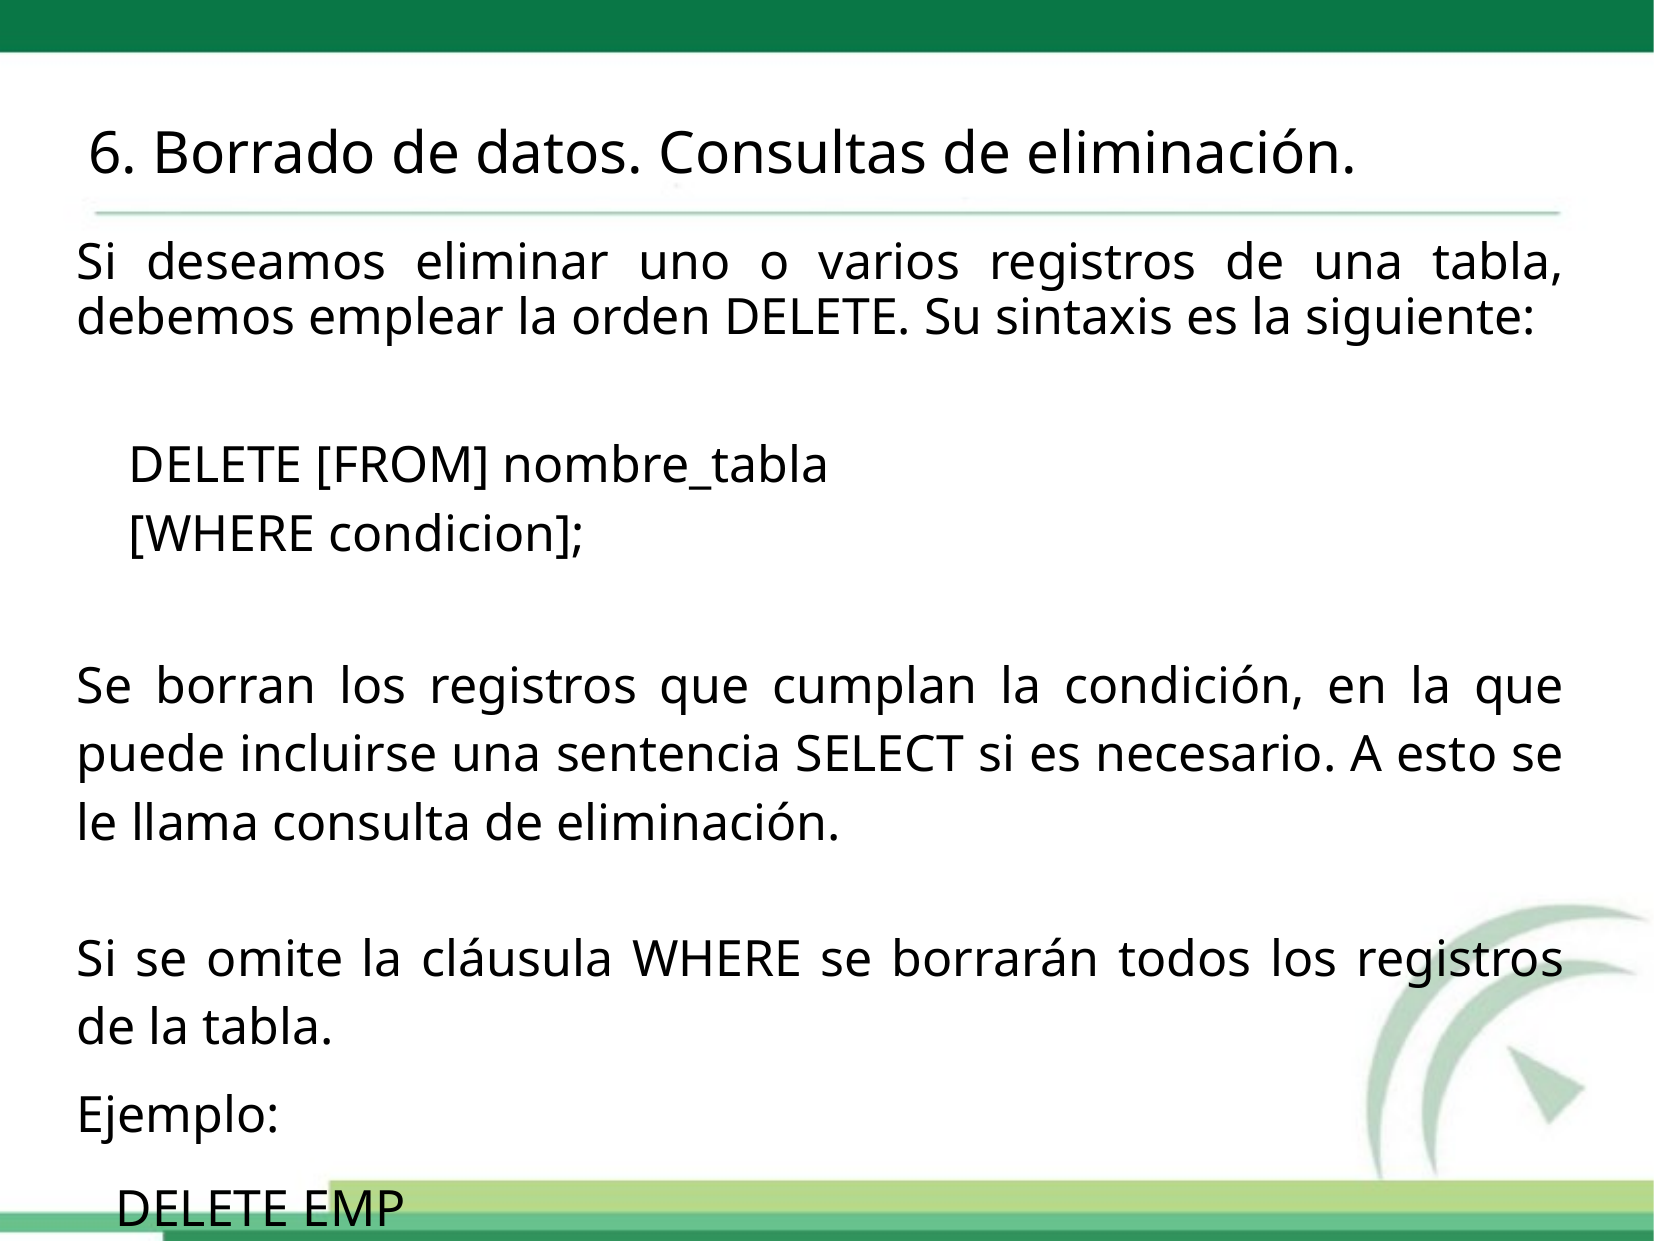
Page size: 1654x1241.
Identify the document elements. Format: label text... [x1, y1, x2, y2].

picture [0, 0, 1654, 1241]
list Si deseamos eliminar uno o varios registros de una tabla, debemos emplear la orden DELETE. Su sintaxis es la siguiente: DELETE [FROM] nombre_tabla [WHERE condicion]; Se borran los registros que cumplan la condición, en la que puede incluirse una sentencia SELECT si es necesario. A esto se le llama consulta de eliminación. Si se omite la cláusula WHERE se borrarán todos los registros de la tabla. Ejemplo: DELETE EMP WHERE DEPTNO = 20; [76, 236, 1565, 1241]
title 6. Borrado de datos. Consultas de eliminación. [88, 46, 1577, 254]
